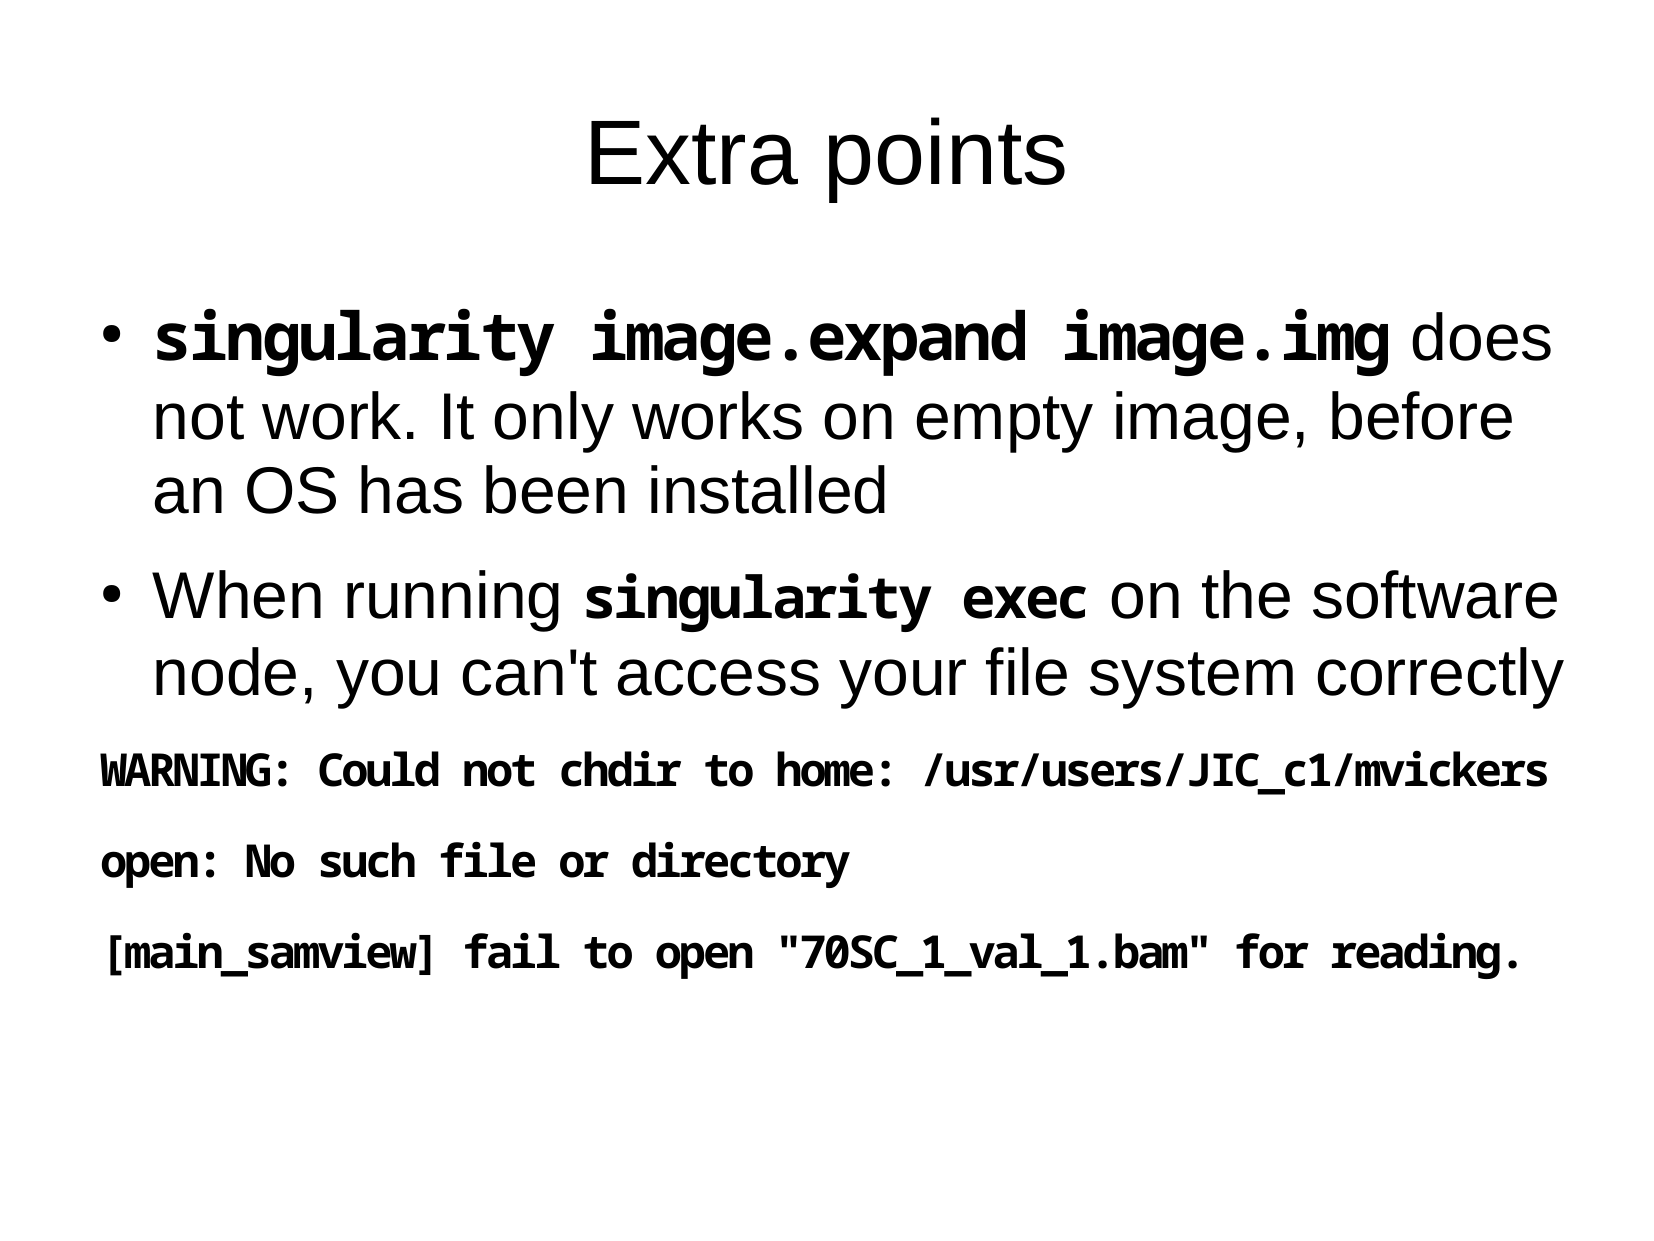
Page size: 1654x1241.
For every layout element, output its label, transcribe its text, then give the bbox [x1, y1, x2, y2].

title Extra points [82, 49, 1571, 257]
list singularity image.expand image.img does not work. It only works on empty image, before an OS has been installed When running singularity exec on the software node, you can't access your file system correctly WARNING: Could not chdir to home: /usr/users/JIC_c1/mvickers open: No such file or directory [main_samview] fail to open "70SC_1_val_1.bam" for reading. [82, 290, 1571, 1010]
